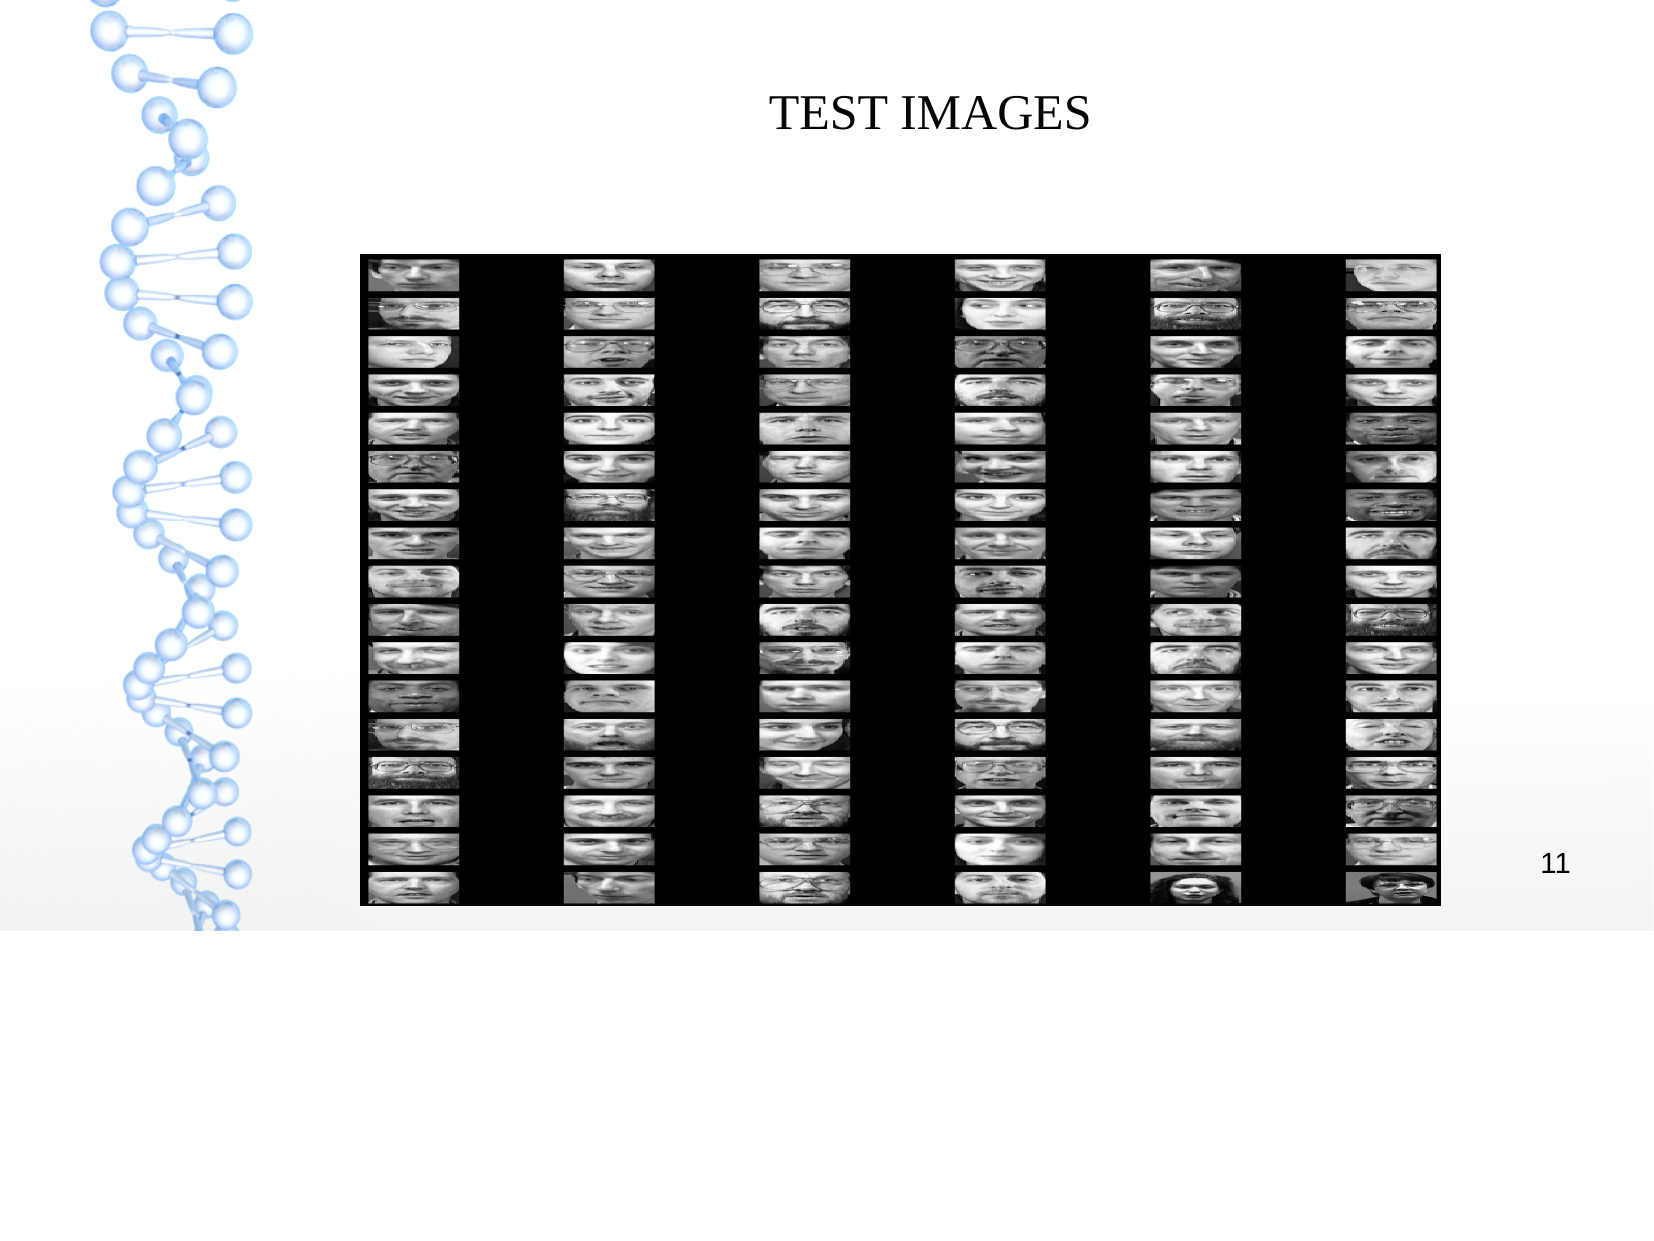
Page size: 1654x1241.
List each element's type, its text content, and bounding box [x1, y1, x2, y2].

picture [0, 0, 1654, 931]
title TEST IMAGES [265, 35, 1595, 189]
